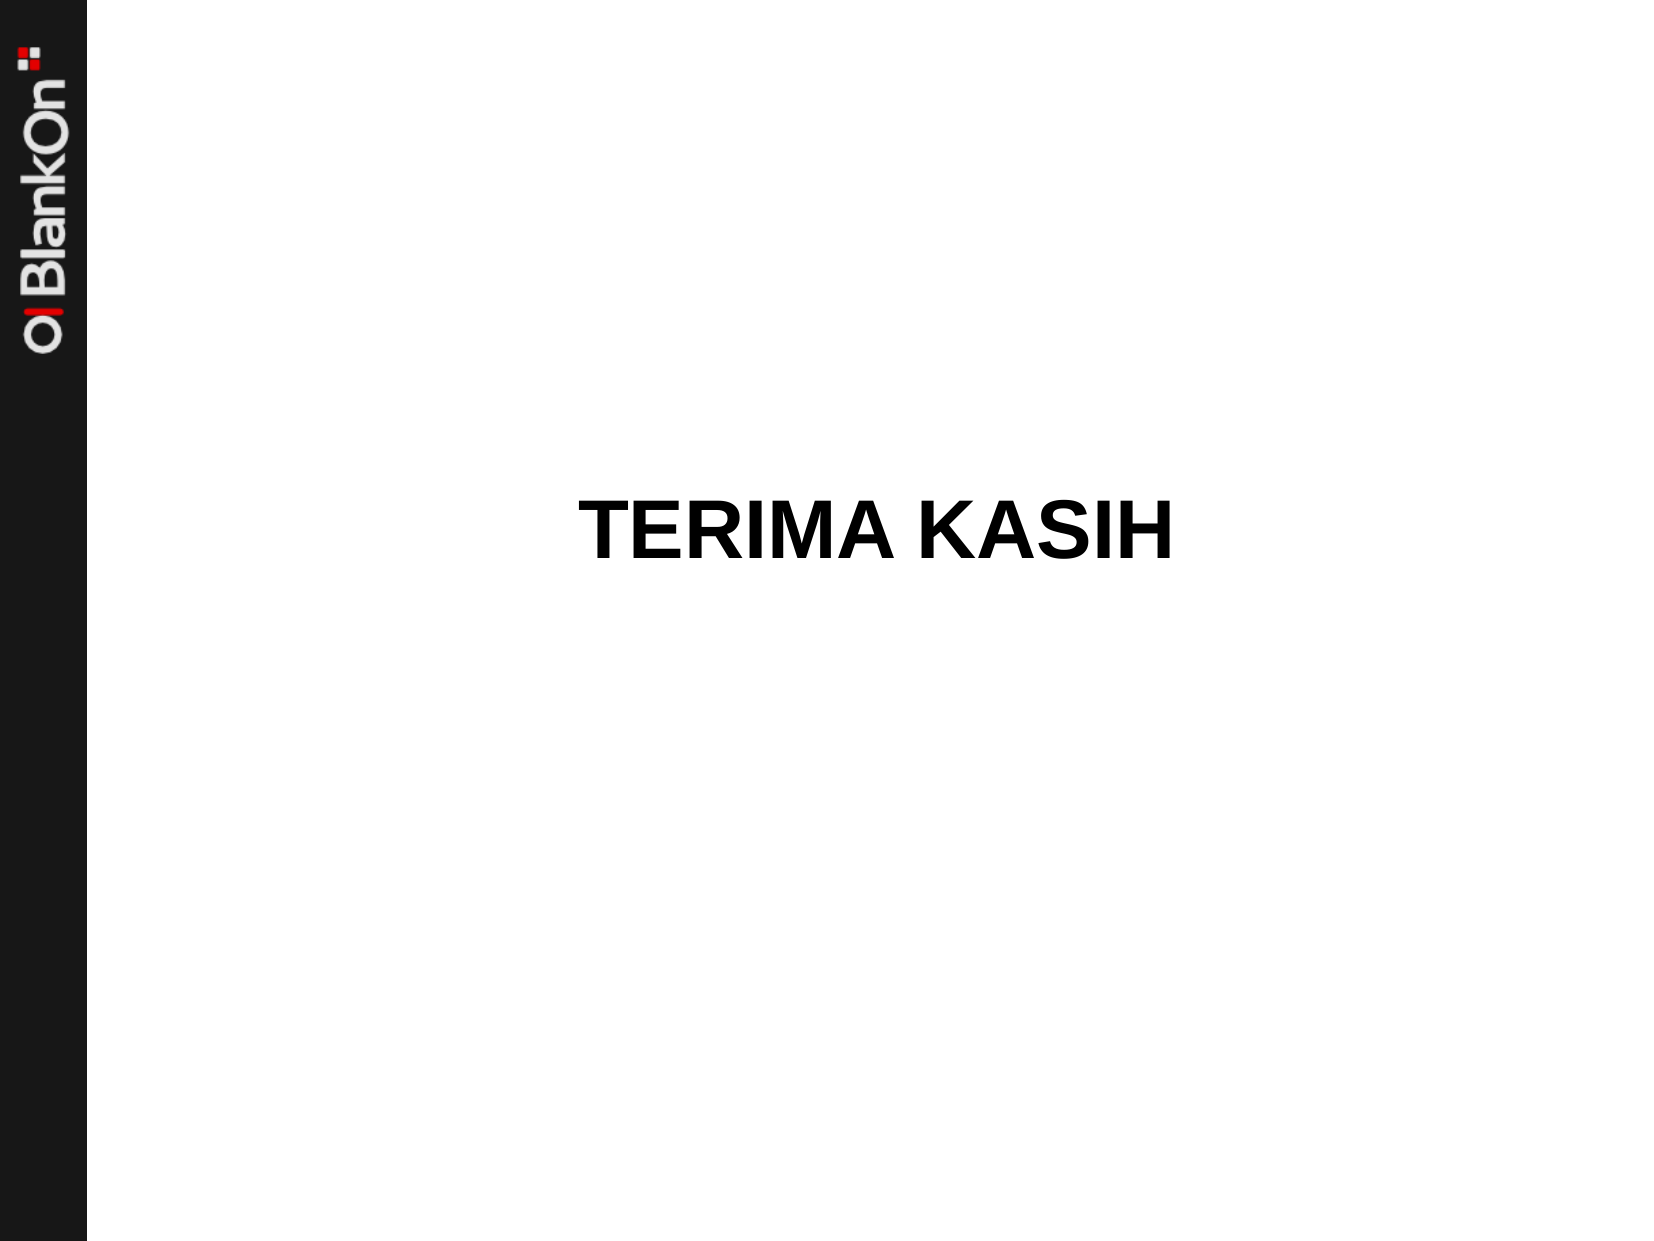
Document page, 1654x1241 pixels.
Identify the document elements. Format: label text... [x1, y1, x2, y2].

subtitle TERIMA KASIH [118, 49, 1607, 1010]
picture [0, 0, 87, 1241]
